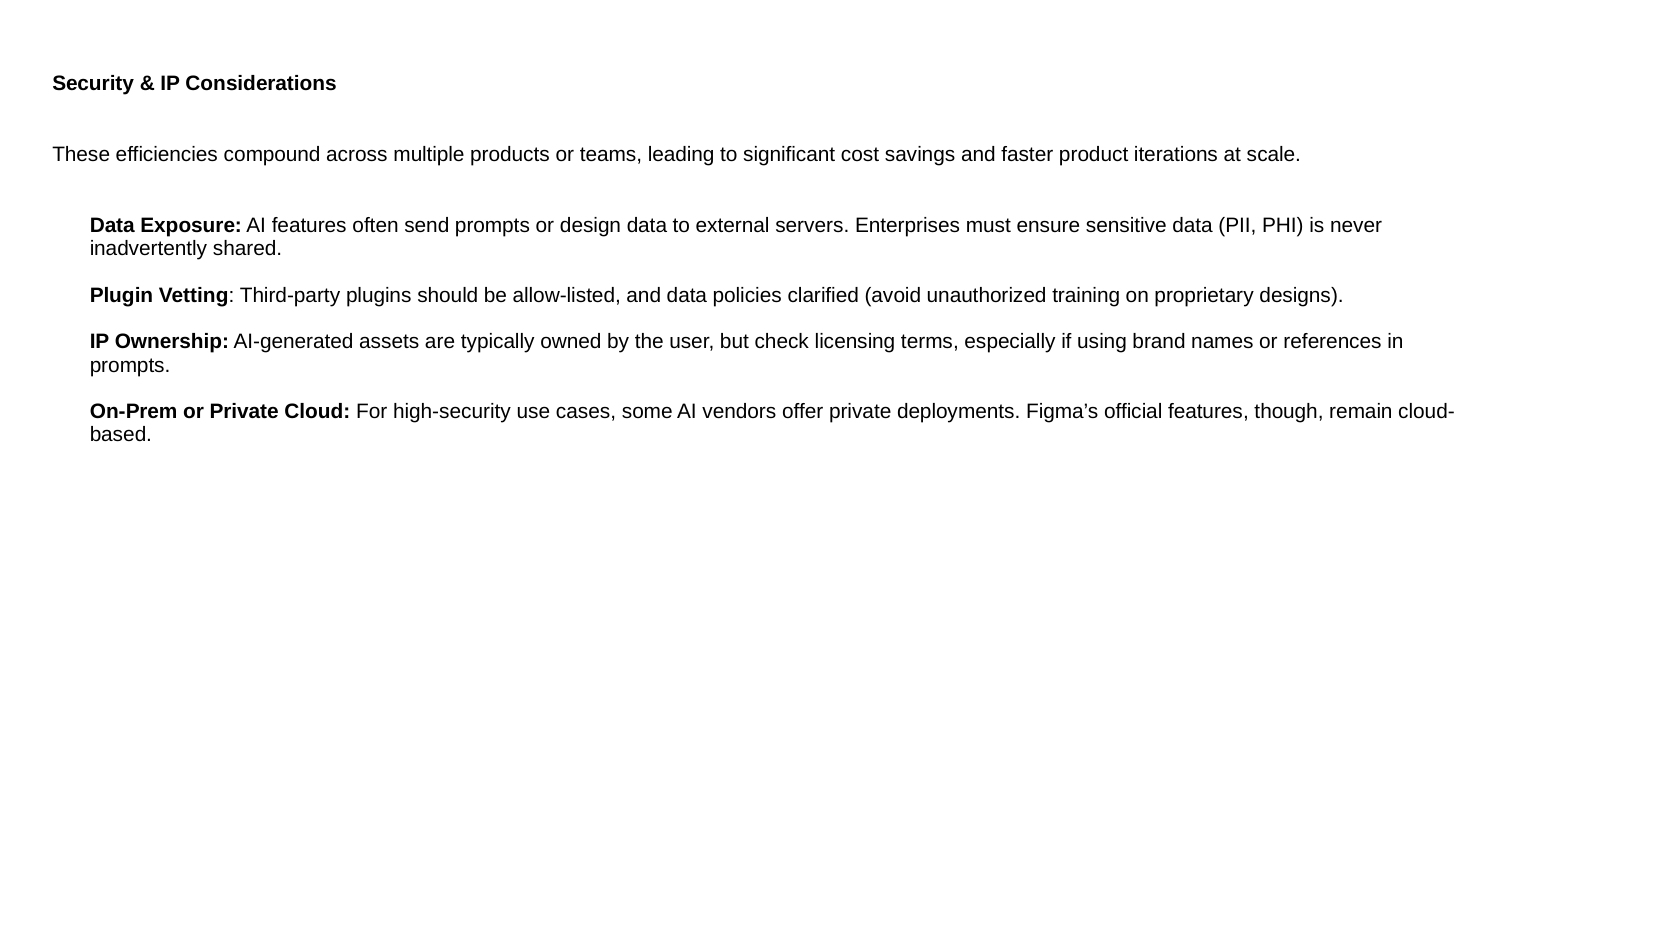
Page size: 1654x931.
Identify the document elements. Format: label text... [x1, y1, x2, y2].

text_box Data Exposure: AI features often send prompts or design data to external servers. Enterprises must ensure sensitive data (PII, PHI) is never inadvertently shared. Plugin Vetting: Third-party plugins should be allow-listed, and data policies clarified (avoid unauthorized training on proprietary designs). IP Ownership: AI-generated assets are typically owned by the user, but check licensing terms, especially if using brand names or references in prompts. On-Prem or Private Cloud: For high-security use cases, some AI vendors offer private deployments. Figma’s official features, though, remain cloud-based. [75, 206, 1501, 454]
text_box These efficiencies compound across multiple products or teams, leading to significant cost savings and faster product iterations at scale. [37, 135, 1502, 174]
text_box Security & IP Considerations [37, 63, 451, 113]
